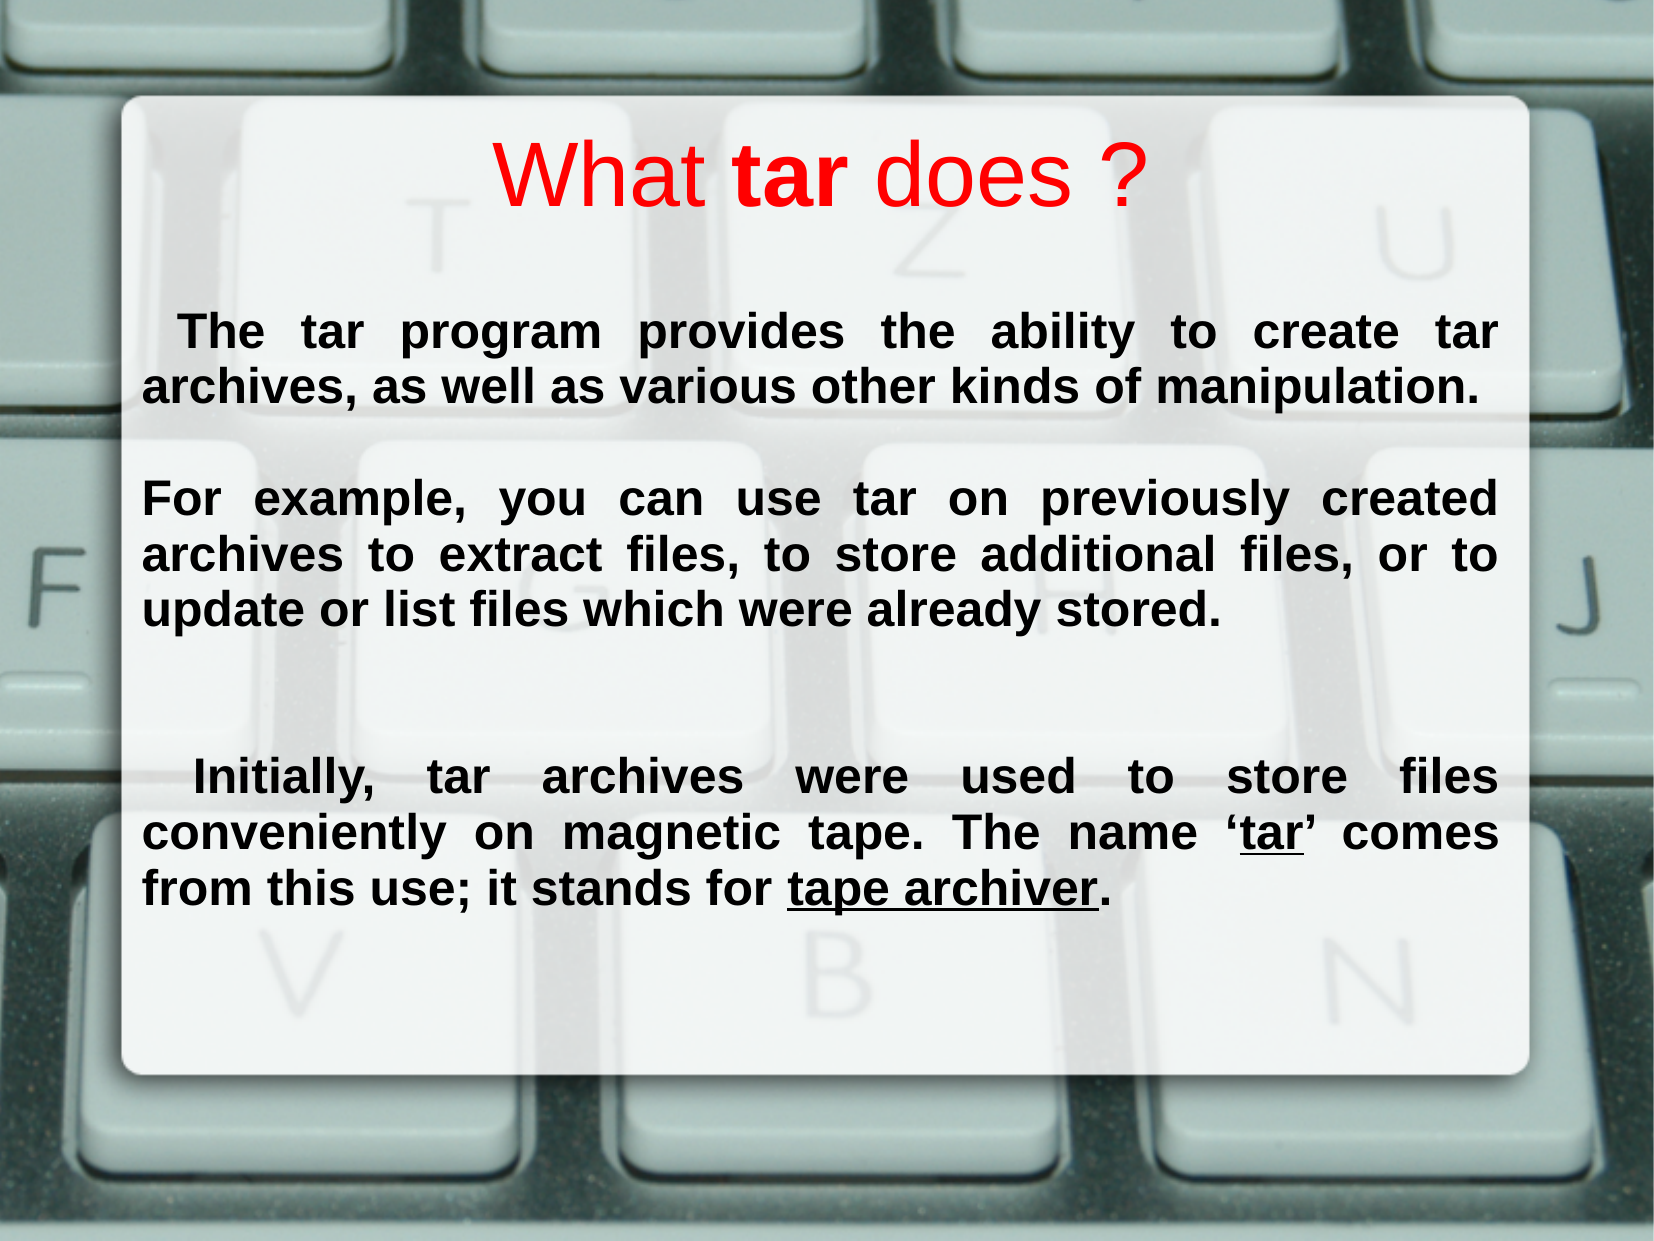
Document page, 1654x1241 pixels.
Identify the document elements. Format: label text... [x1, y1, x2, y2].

title What tar does ? [135, 123, 1506, 227]
subtitle The tar program provides the ability to create tar archives, as well as various other kinds of manipulation. For example, you can use tar on previously created archives to extract ﬁles, to store additional ﬁles, or to update or list ﬁles which were already stored. Initially, tar archives were used to store ﬁles conveniently on magnetic tape. The name ‘tar’ comes from this use; it stands for tape archiver. [141, 262, 1501, 957]
picture [0, 0, 1654, 1241]
